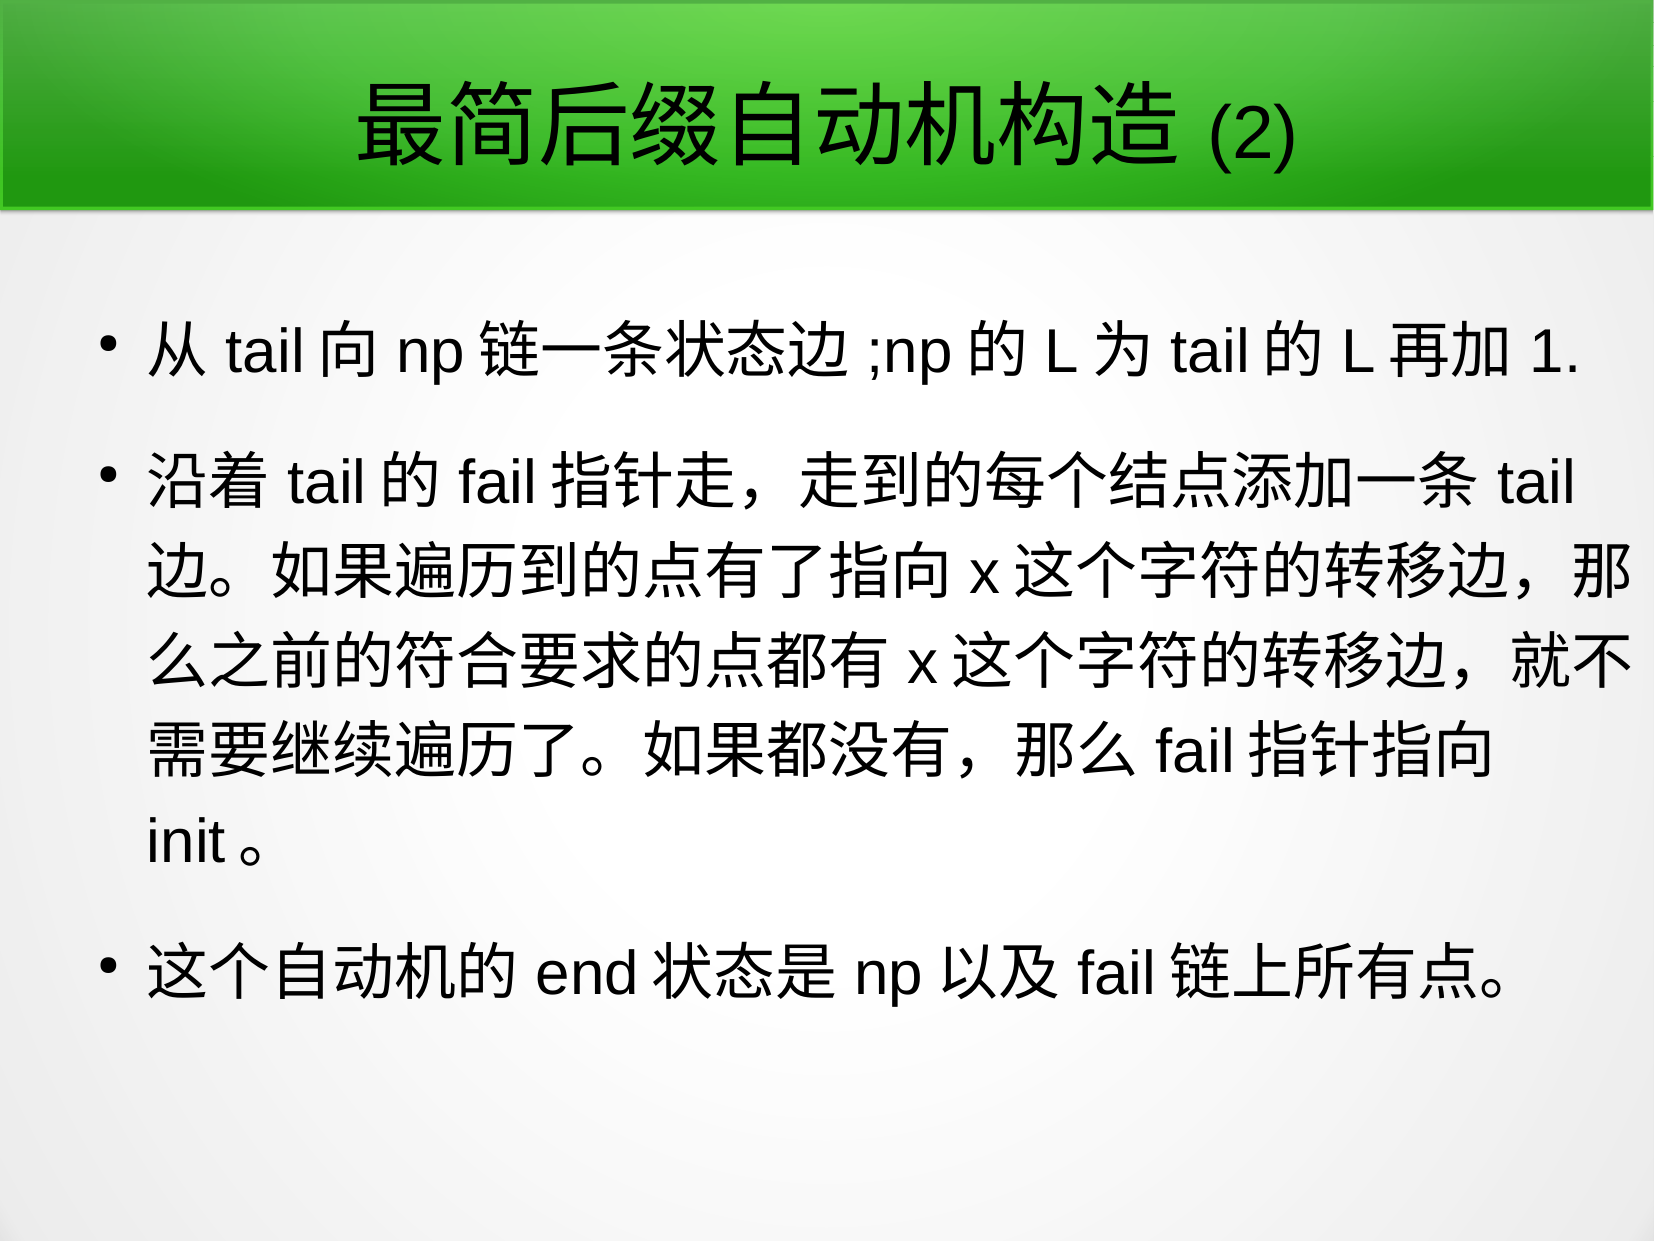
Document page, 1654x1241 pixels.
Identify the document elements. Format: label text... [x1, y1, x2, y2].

title 最简后缀自动机构造(2) [82, 47, 1571, 189]
list 从tail向np链一条状态边;np的L为tail的L再加1. 沿着tail的fail指针走，走到的每个结点添加一条tail边。如果遍历到的点有了指向x这个字符的转移边，那么之前的符合要求的点都有x这个字符的转移边，就不需要继续遍历了。如果都没有，那么fail指针指向init。 这个自动机的end状态是np以及fail链上所有点。 [81, 300, 1645, 1129]
